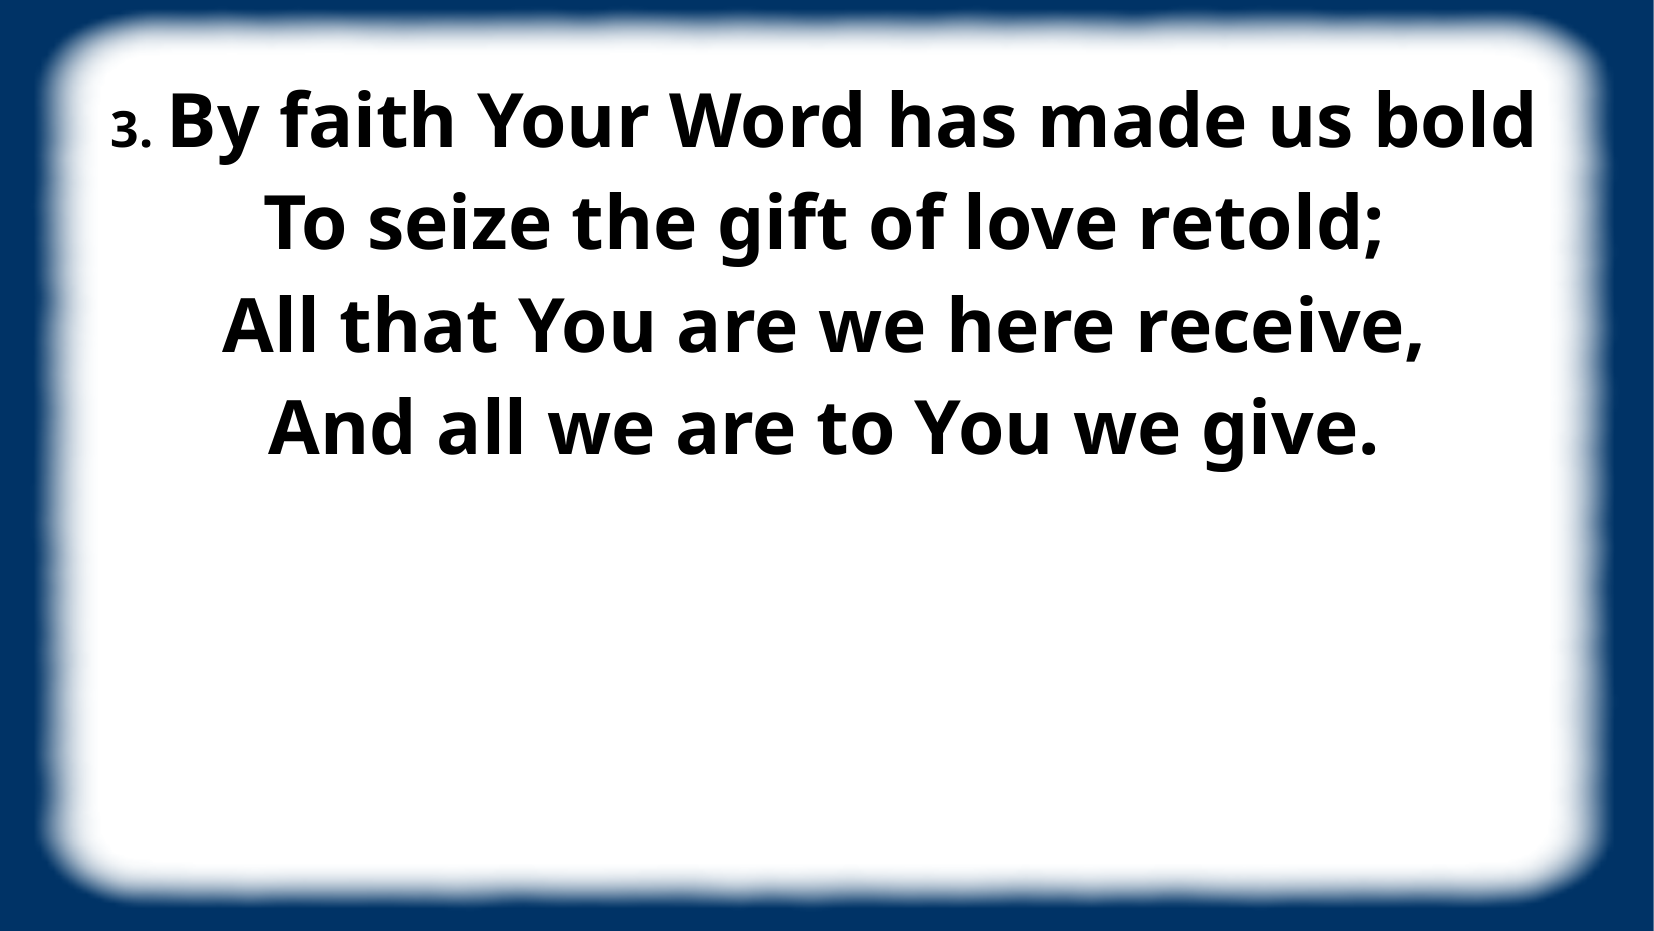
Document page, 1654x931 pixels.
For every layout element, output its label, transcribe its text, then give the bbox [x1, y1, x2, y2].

picture [0, 0, 1654, 931]
text_box 3. By faith Your Word has made us bold To seize the gift of love retold; All that You are we here receive, And all we are to You we give. [75, 60, 1576, 475]
